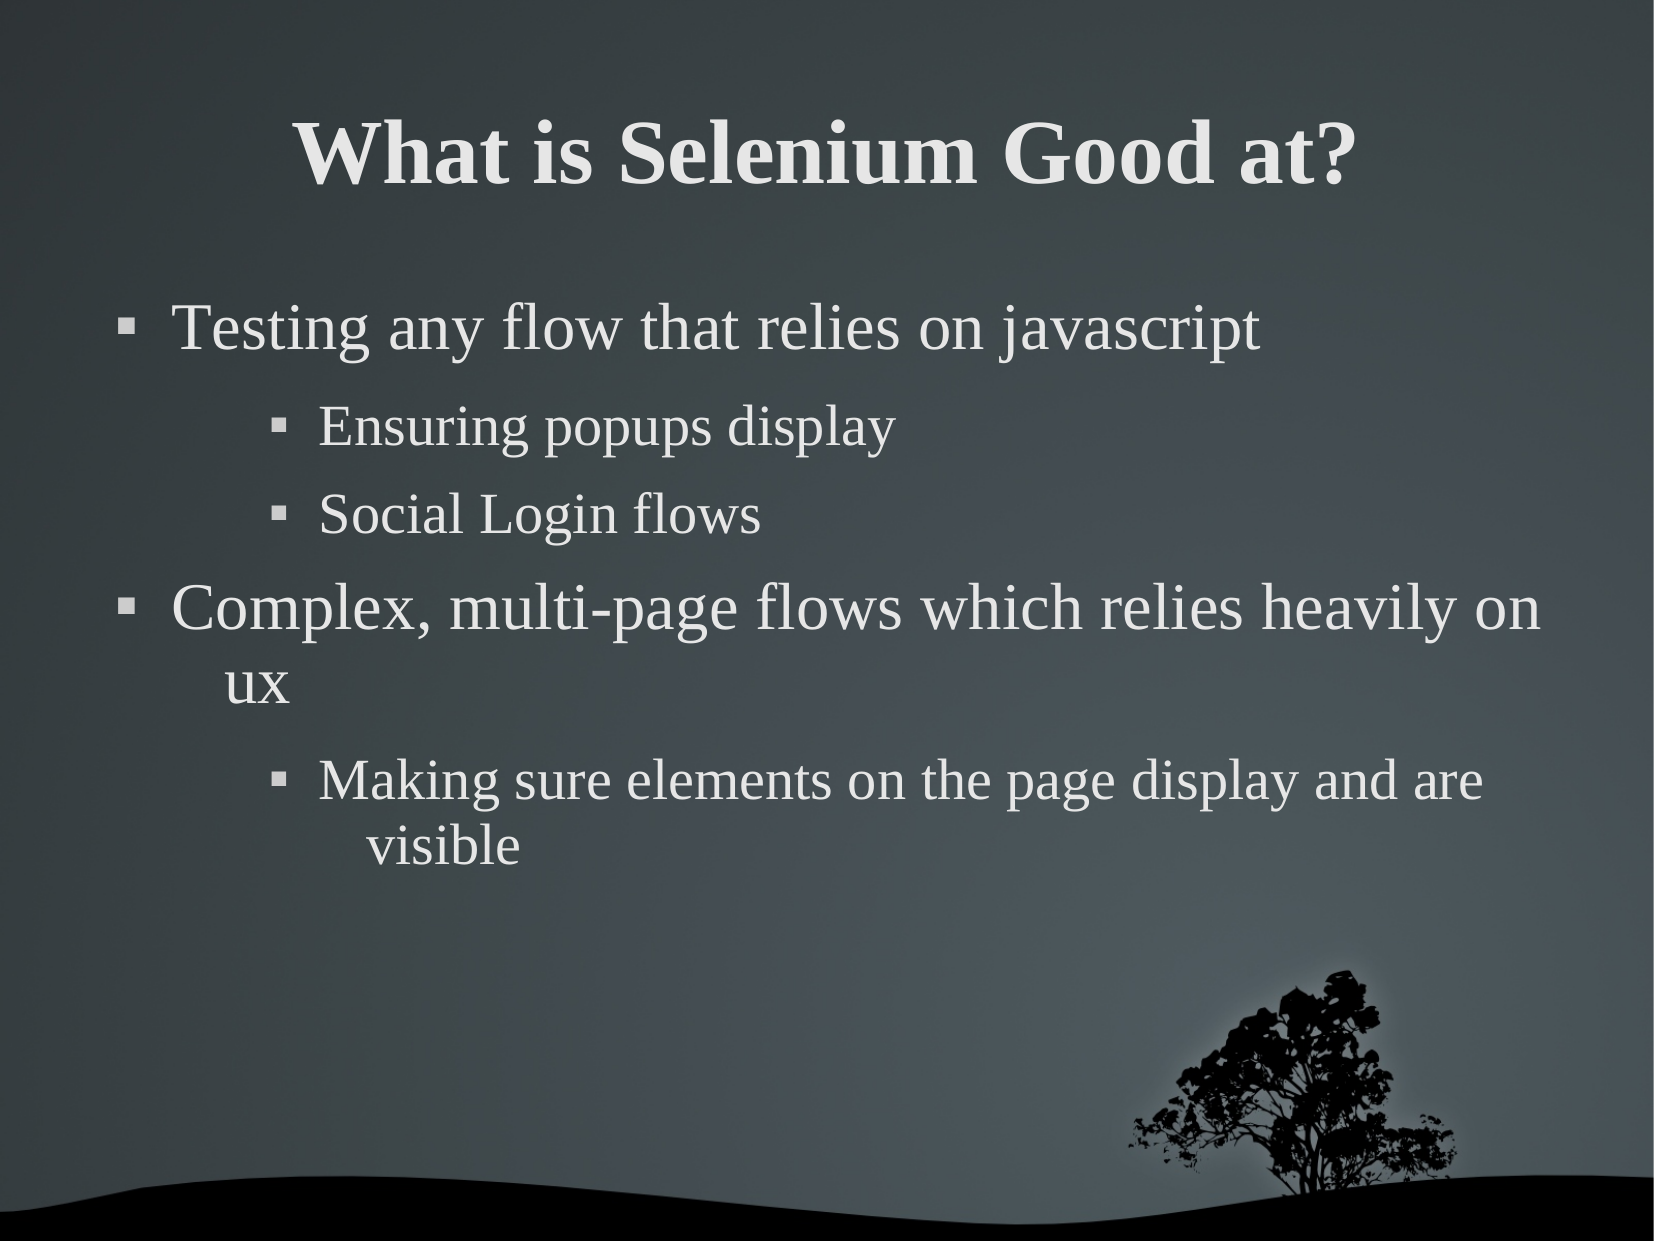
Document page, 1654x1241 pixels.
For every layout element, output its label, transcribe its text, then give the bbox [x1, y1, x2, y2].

title What is Selenium Good at? [82, 49, 1571, 257]
list Testing any flow that relies on javascript Ensuring popups display Social Login flows Complex, multi-page flows which relies heavily on ux Making sure elements on the page display and are visible [82, 290, 1571, 1109]
picture [0, 0, 1654, 1241]
